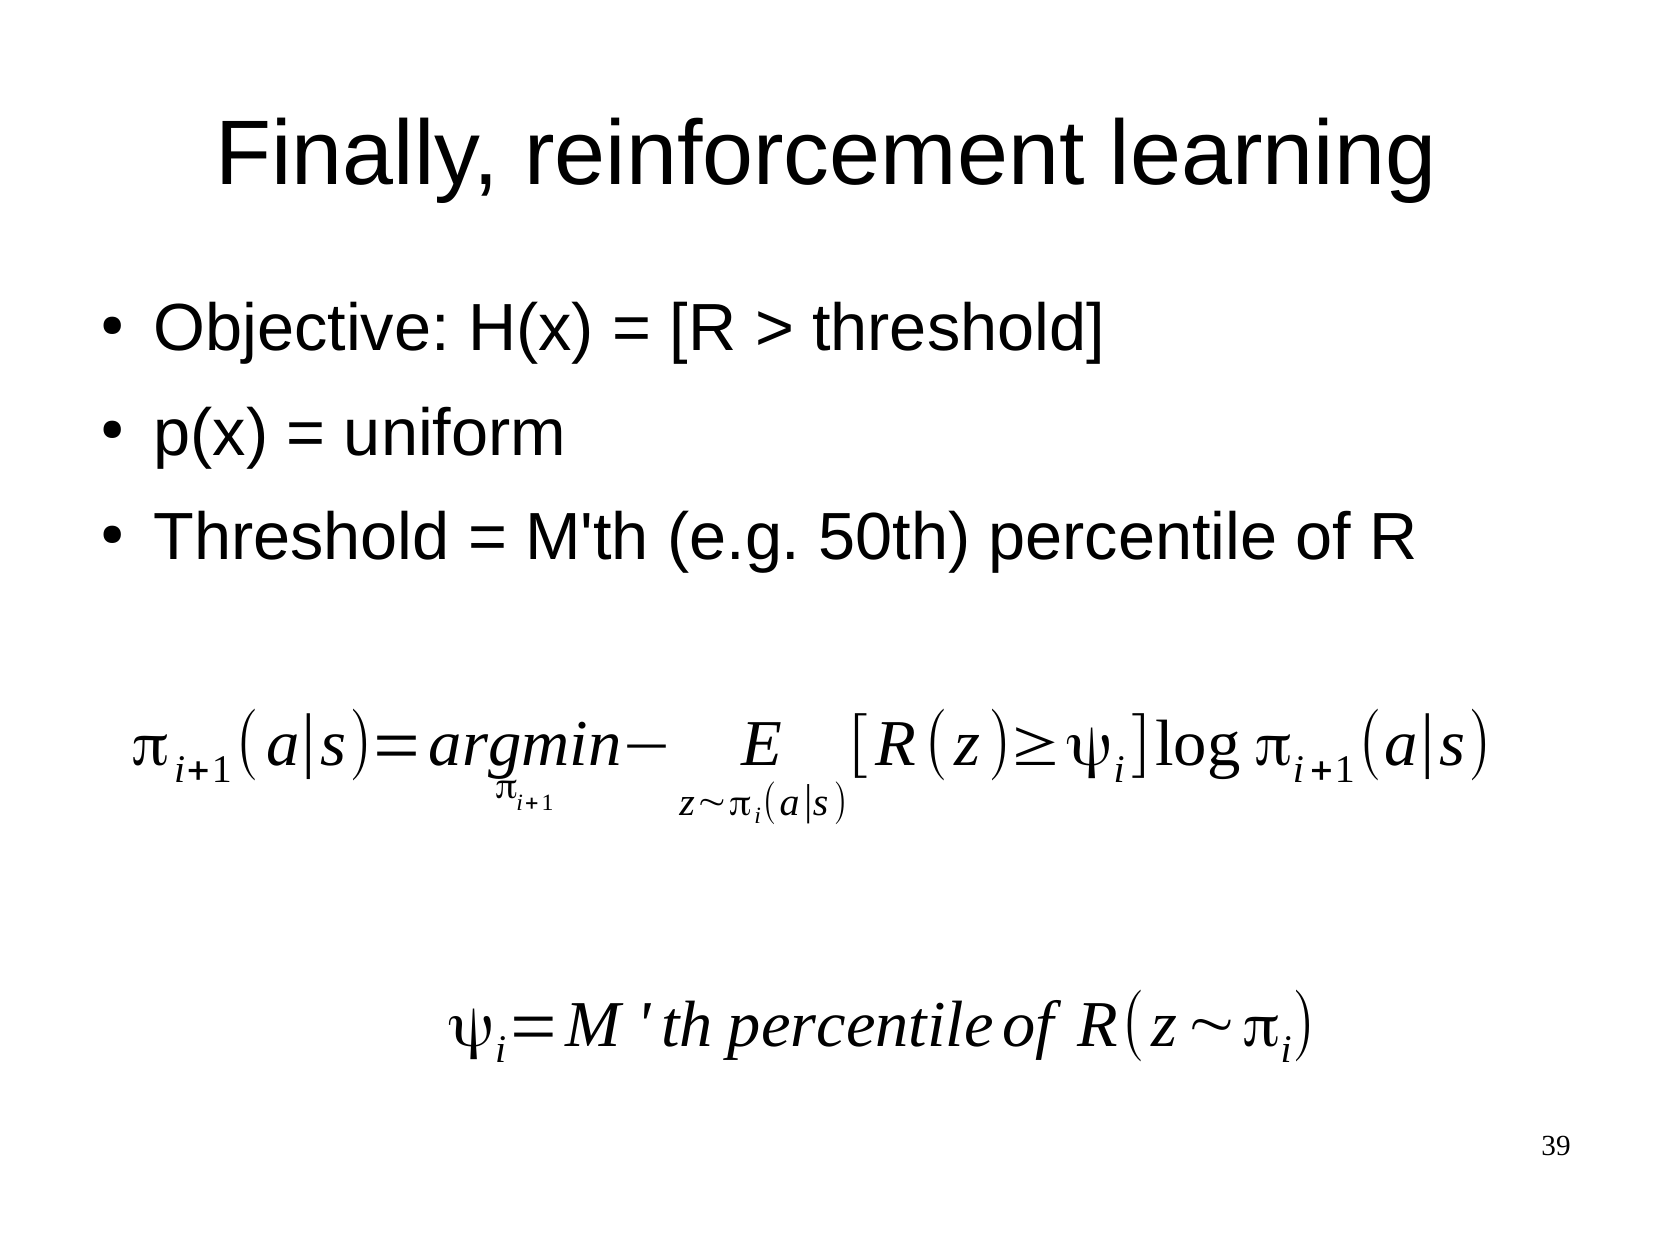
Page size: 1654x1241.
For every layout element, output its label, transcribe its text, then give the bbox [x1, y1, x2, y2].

chart [428, 984, 1333, 1070]
chart [115, 704, 1508, 831]
list Objective: H(x) = [R > threshold] p(x) = uniform Threshold = M'th (e.g. 50th) percentile of R [82, 290, 1571, 1241]
title Finally, reinforcement learning [82, 49, 1571, 257]
